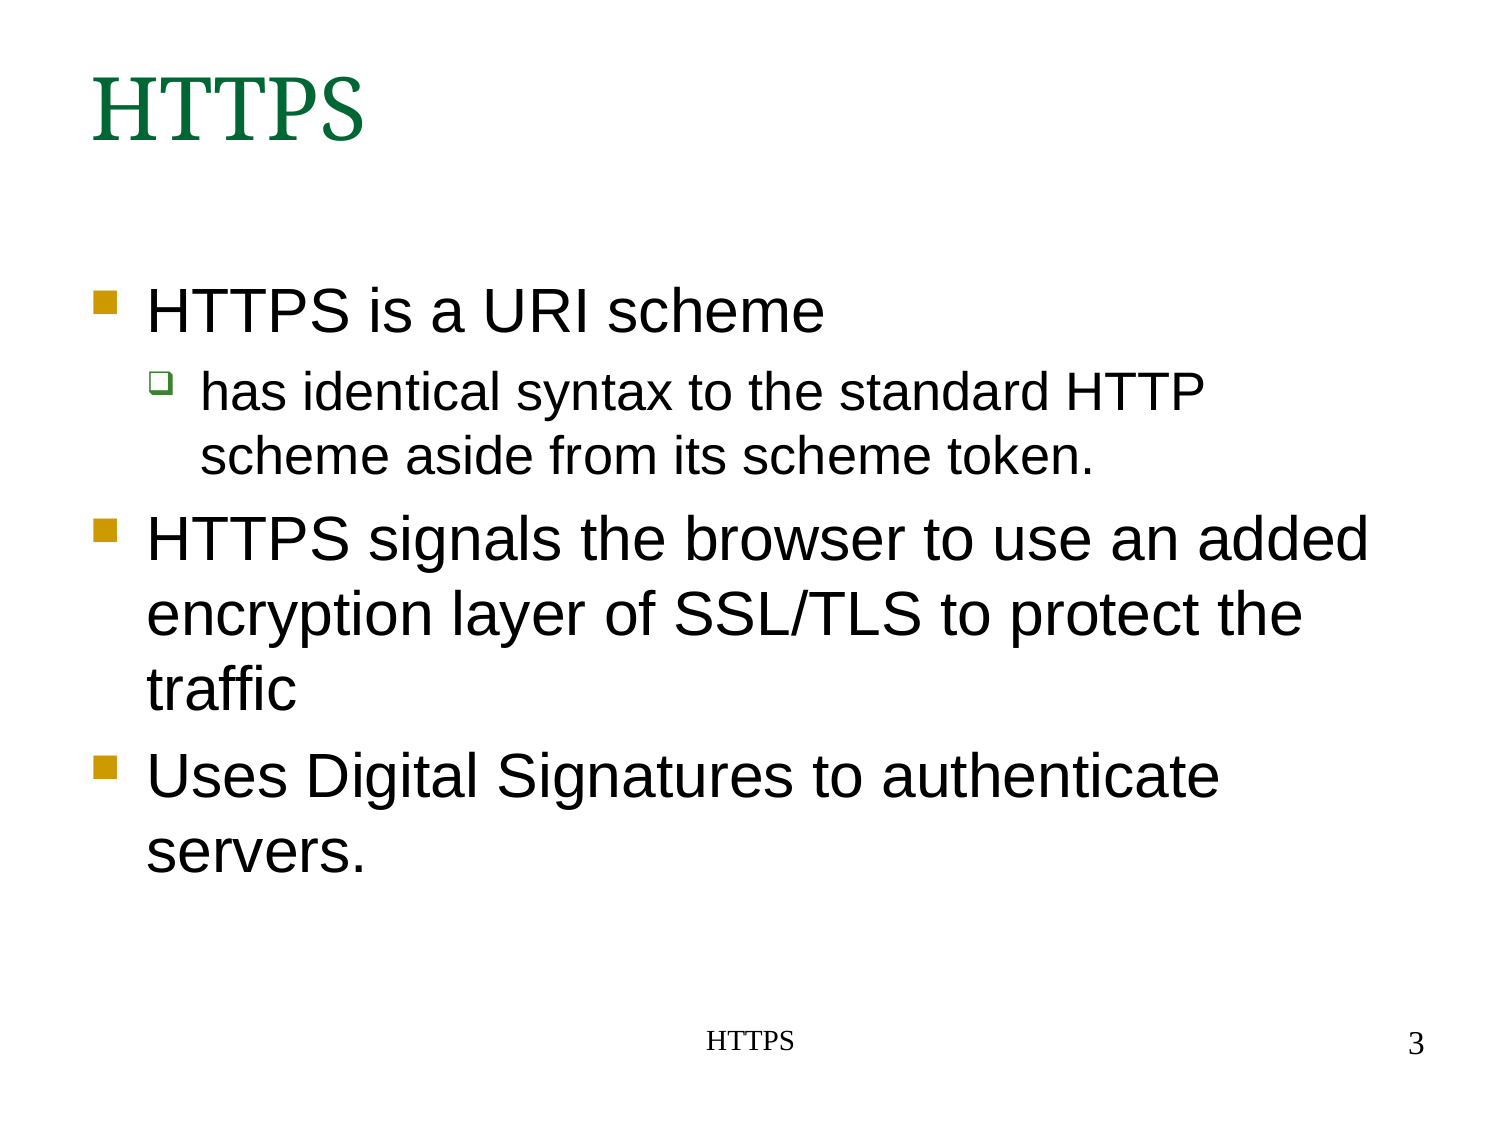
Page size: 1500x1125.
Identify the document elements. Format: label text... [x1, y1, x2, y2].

title HTTPS [75, 45, 1425, 233]
list HTTPS is a URI scheme has identical syntax to the standard HTTP scheme aside from its scheme token. HTTPS signals the browser to use an added encryption layer of SSL/TLS to protect the traffic Uses Digital Signatures to authenticate servers. [75, 262, 1425, 1006]
